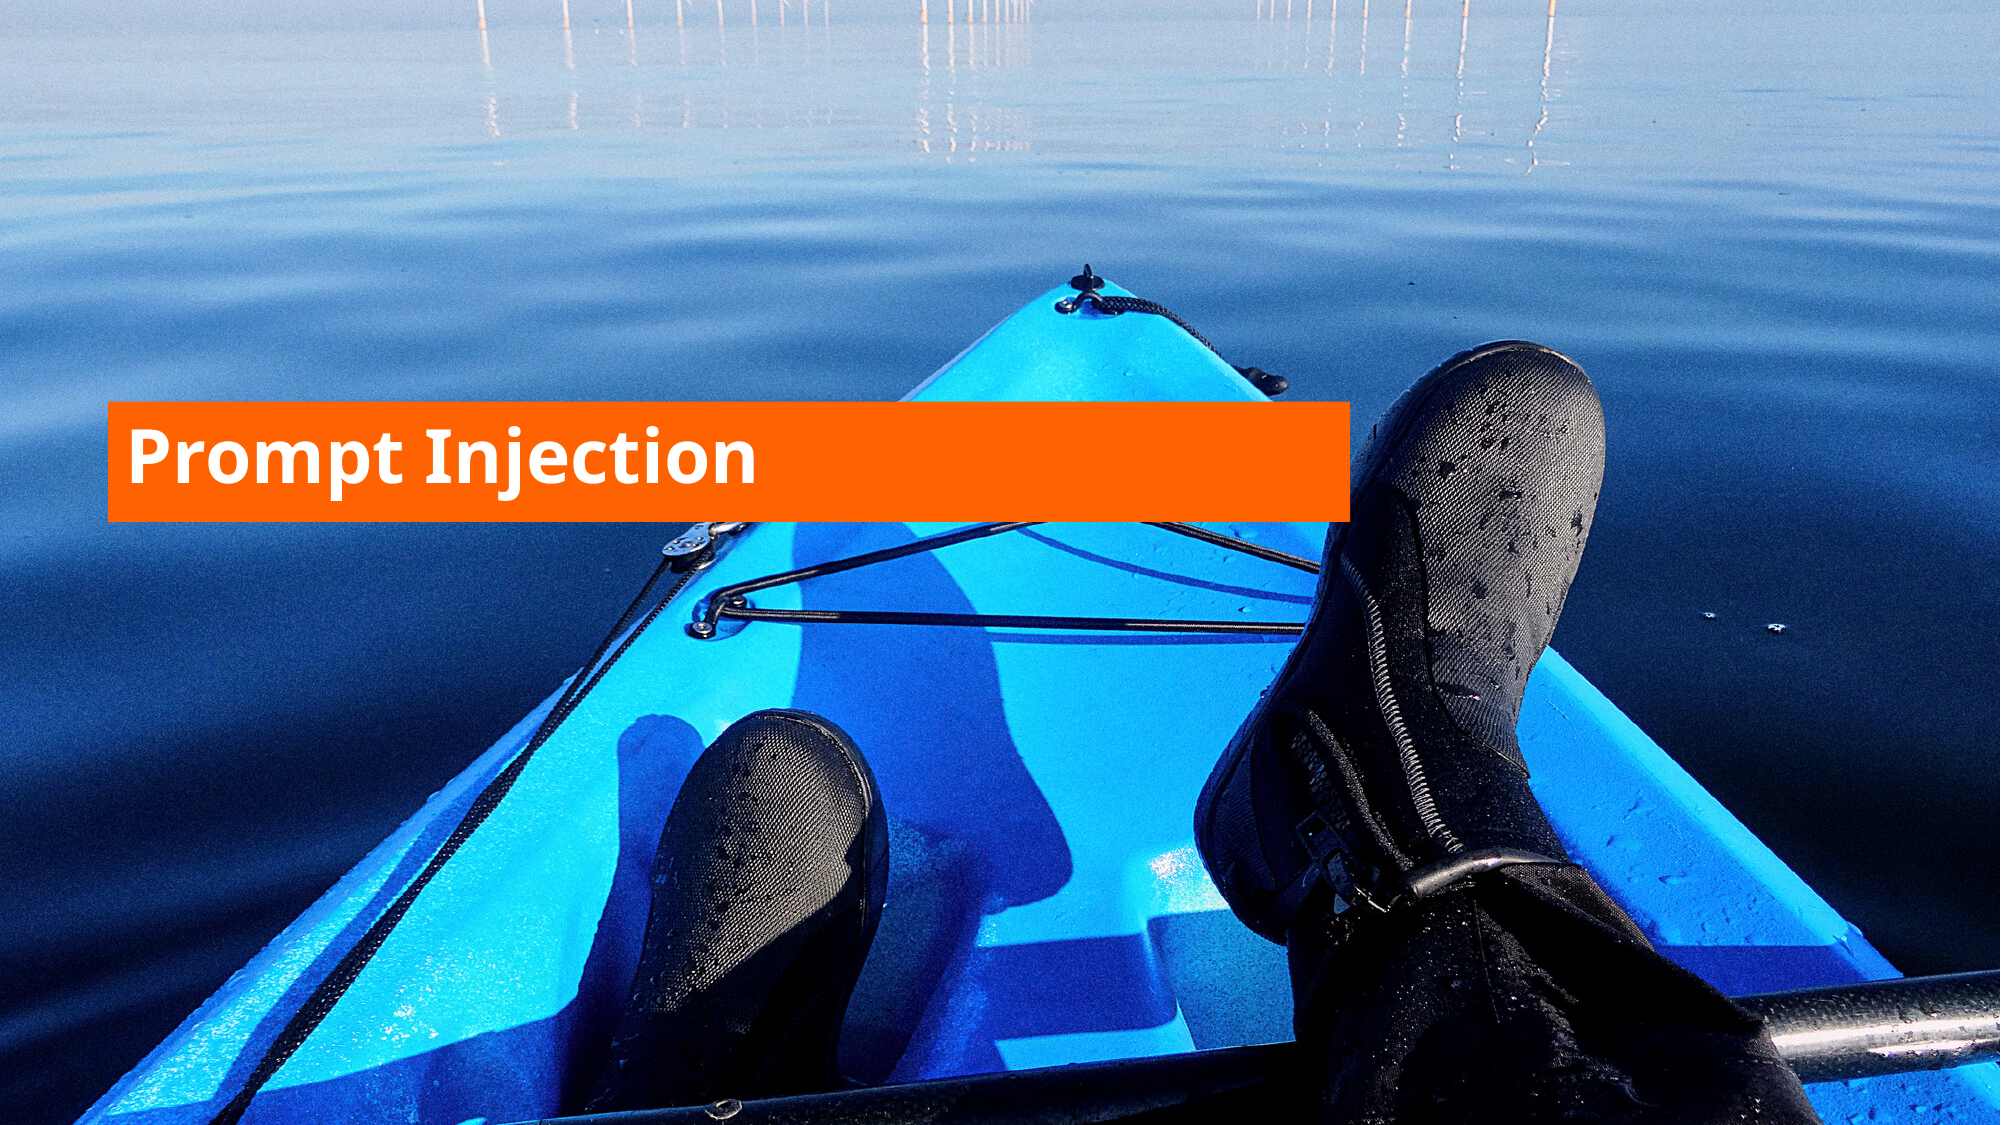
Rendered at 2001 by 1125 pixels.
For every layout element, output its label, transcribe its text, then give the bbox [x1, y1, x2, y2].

picture [0, 0, 2000, 1125]
title Prompt Injection [108, 401, 1351, 522]
